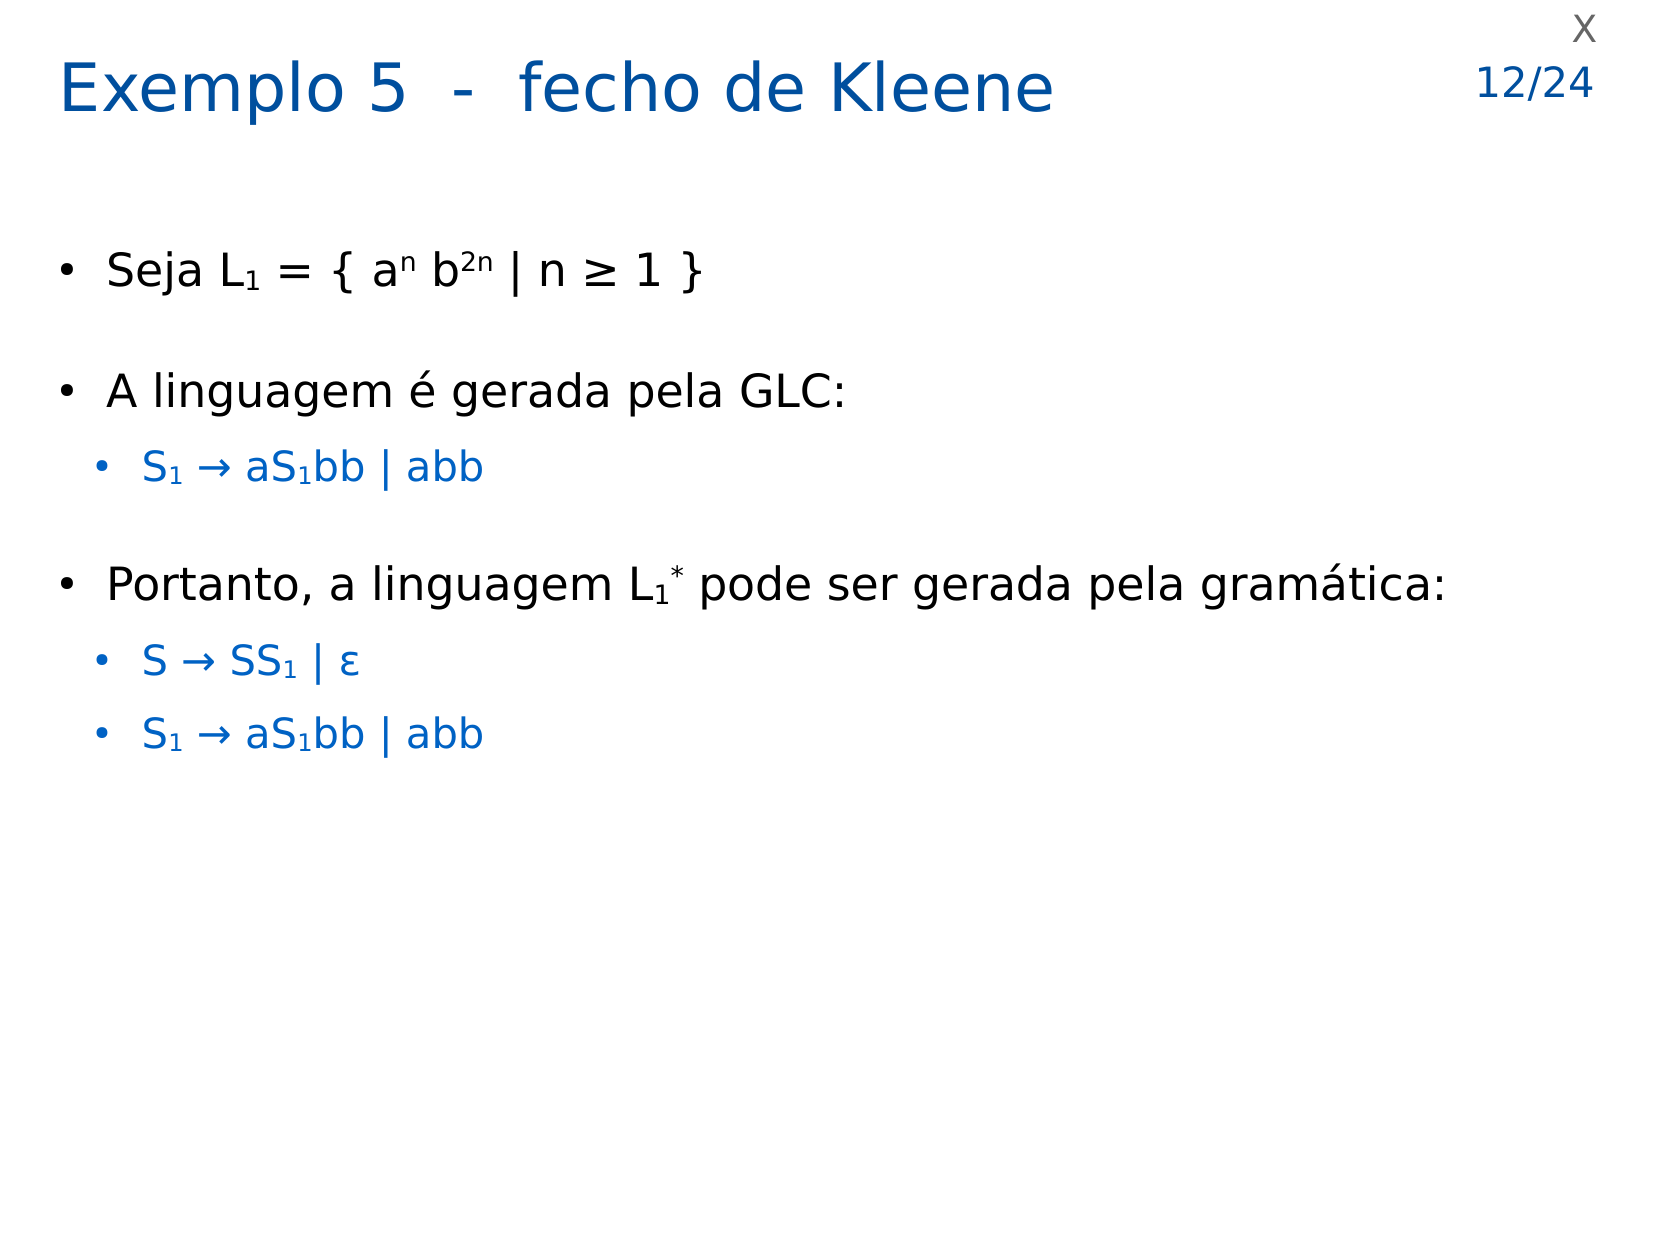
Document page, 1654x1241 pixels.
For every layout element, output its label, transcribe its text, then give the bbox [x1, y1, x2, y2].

list Seja L1 = { an b2n | n ≥ 1 } A linguagem é gerada pela GLC: S1 → aS1bb | abb Portanto, a linguagem L1* pode ser gerada pela gramática: S → SS1 | ε S1 → aS1bb | abb [59, 236, 1595, 1211]
title Exemplo 5 - fecho de Kleene [59, 29, 1625, 148]
text_box X [1375, 0, 1613, 64]
